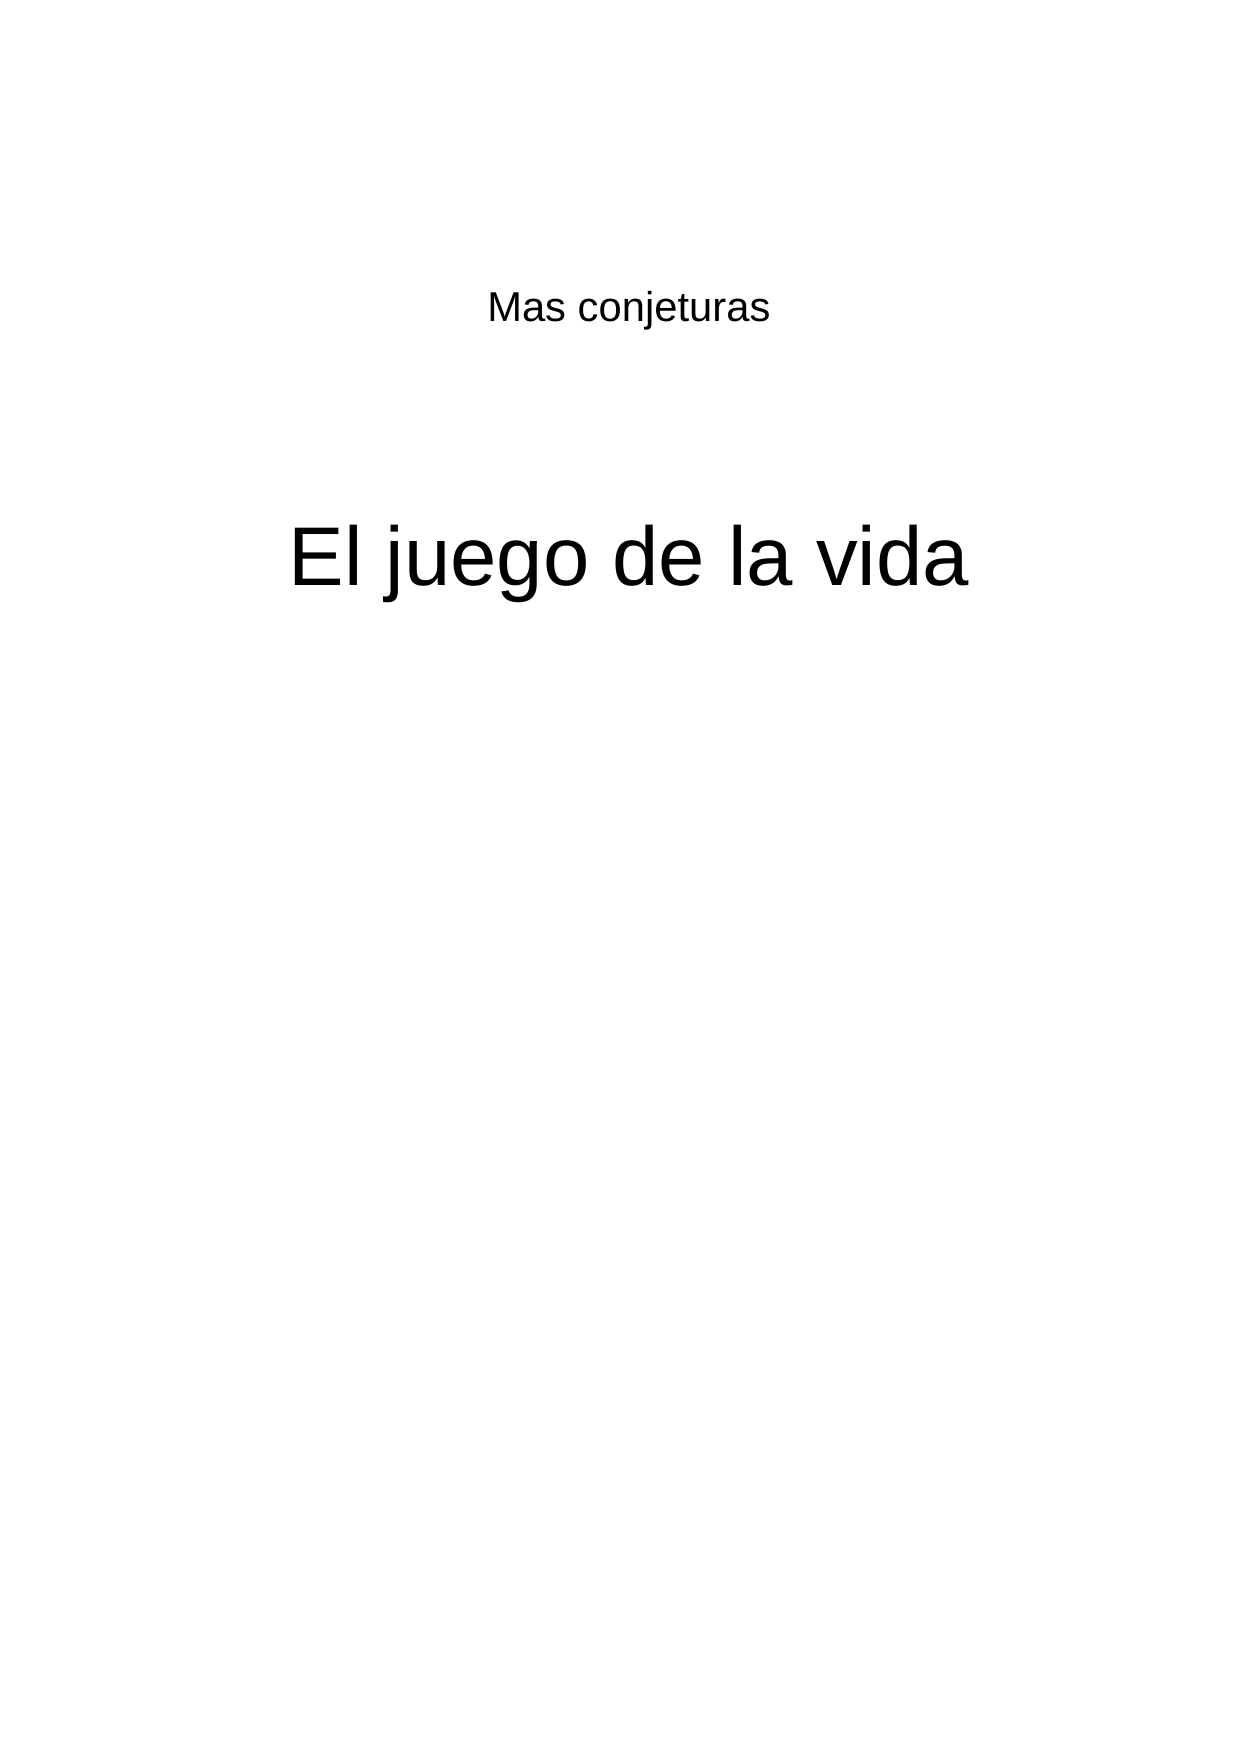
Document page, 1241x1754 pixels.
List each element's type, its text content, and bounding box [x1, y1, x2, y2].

title Mas conjeturas El juego de la vida [124, 283, 1134, 604]
